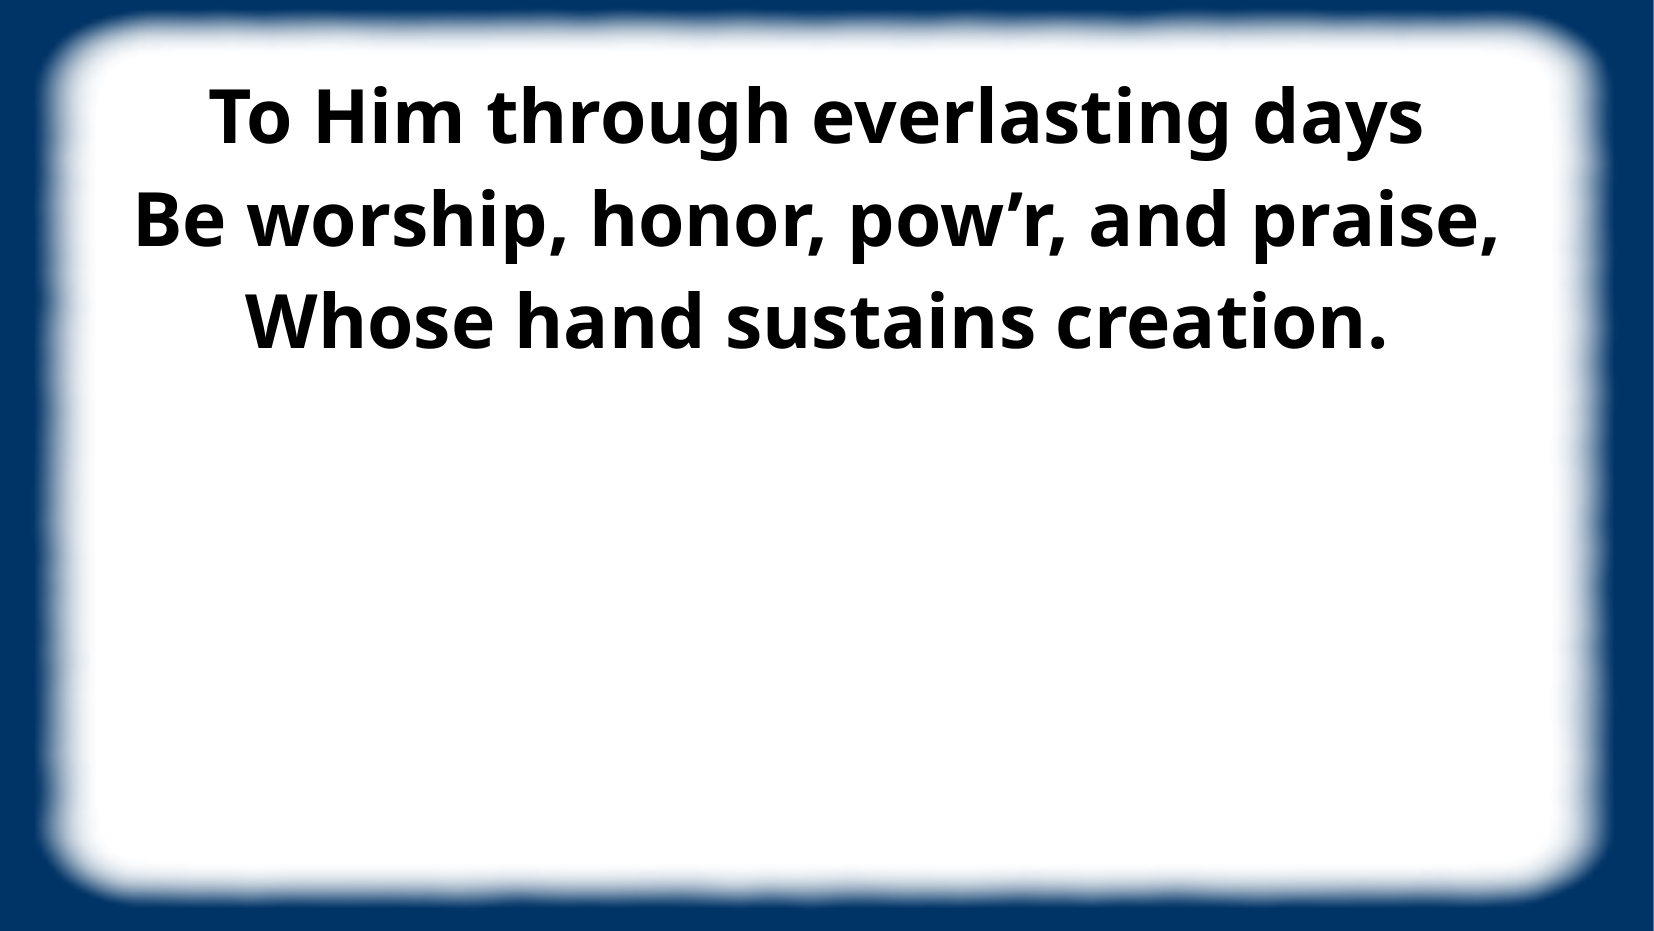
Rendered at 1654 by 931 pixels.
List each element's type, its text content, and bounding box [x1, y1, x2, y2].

picture [0, 0, 1654, 931]
text_box To Him through everlasting days Be worship, honor, pow’r, and praise, Whose hand sustains creation. [90, 56, 1546, 391]
